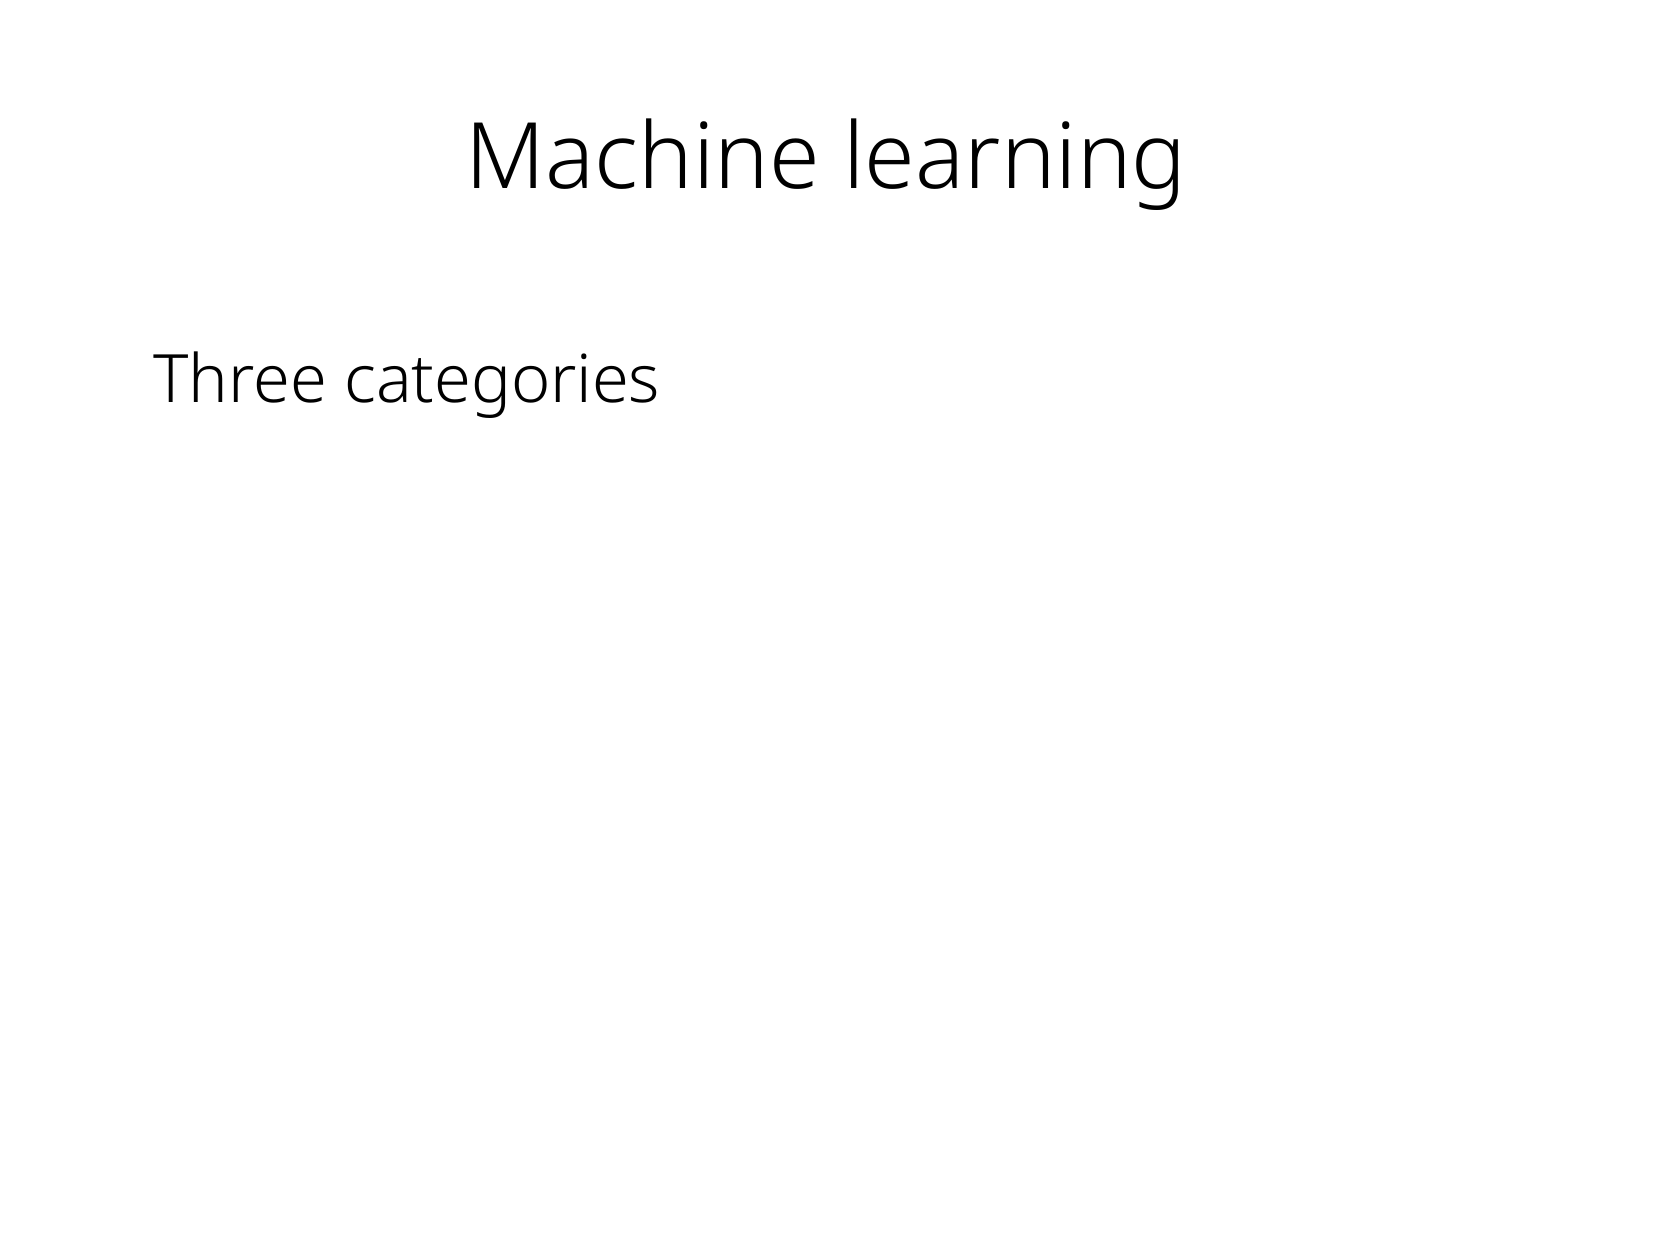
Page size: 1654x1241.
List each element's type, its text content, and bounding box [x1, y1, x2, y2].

list Three categories [82, 330, 1571, 1182]
title Machine learning [82, 49, 1571, 257]
